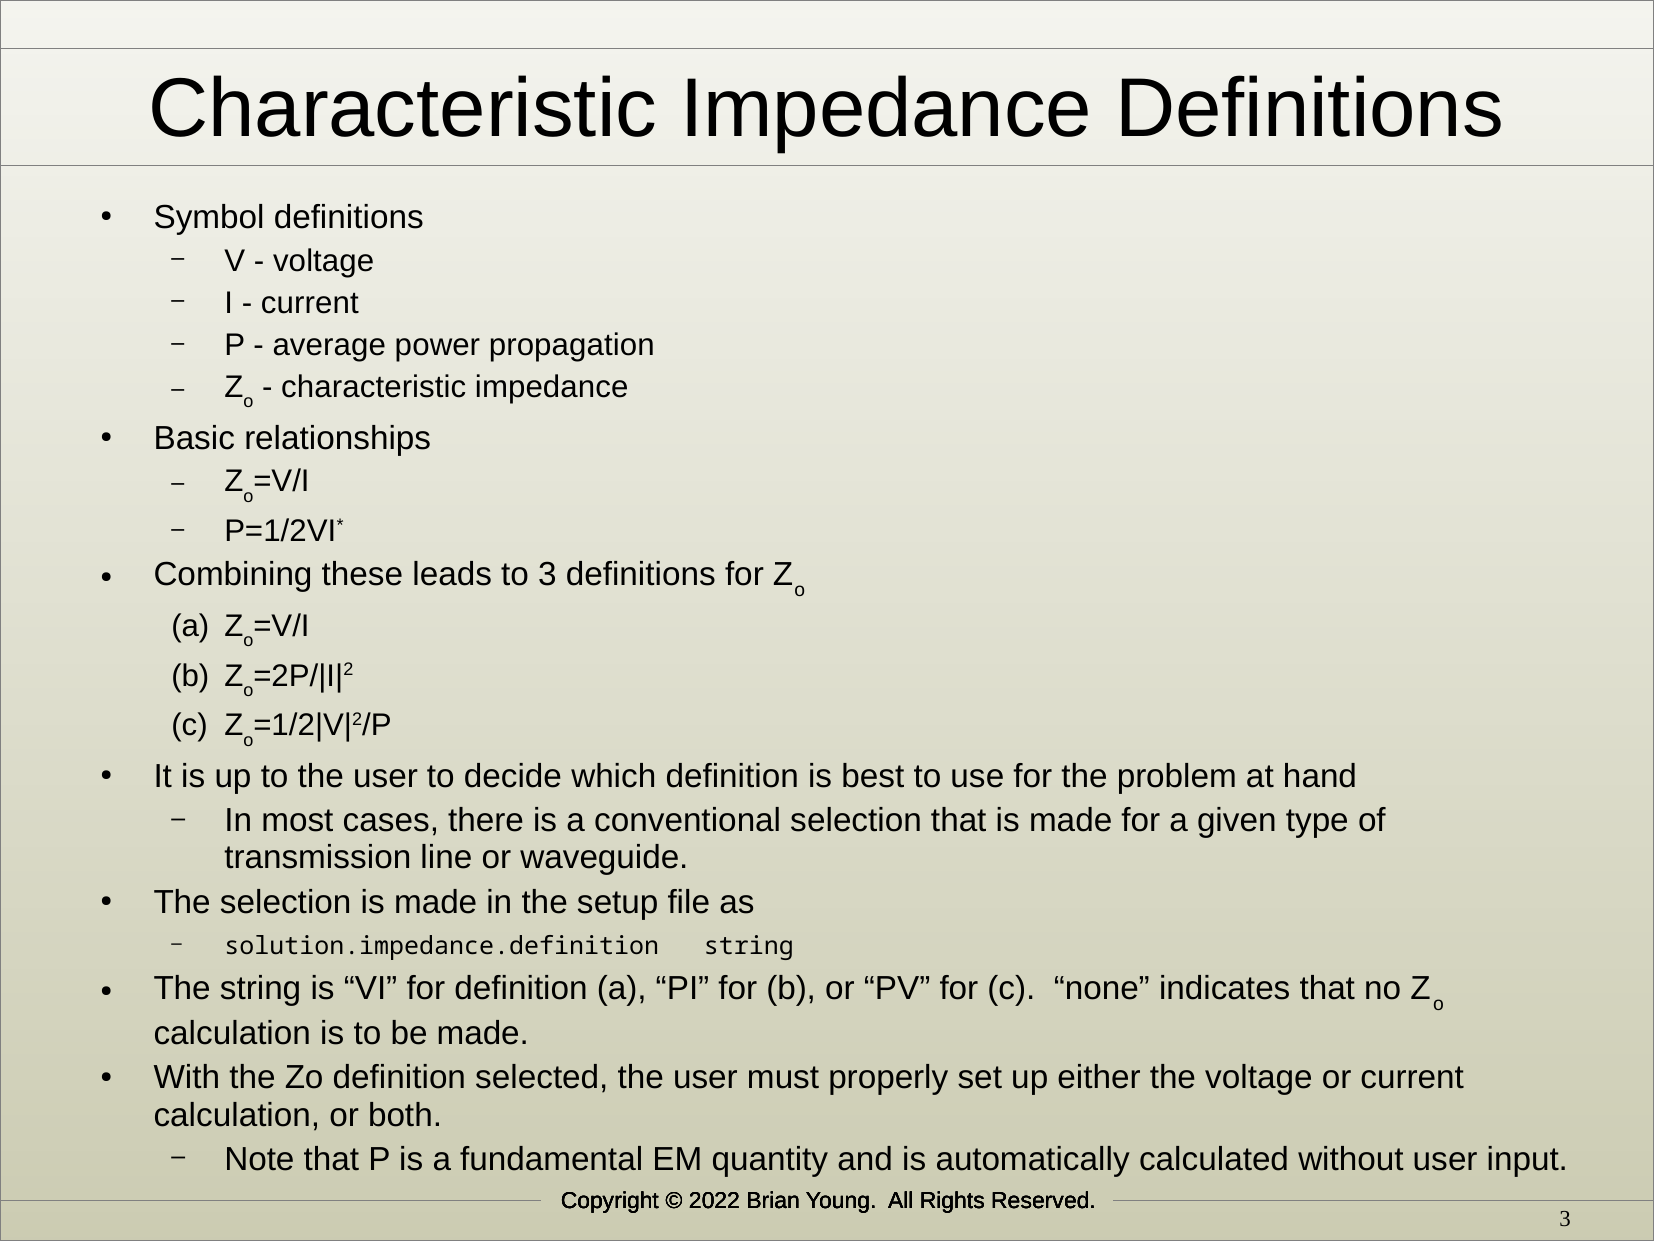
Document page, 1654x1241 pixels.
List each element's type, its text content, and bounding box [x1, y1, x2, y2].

list Symbol definitions V - voltage I - current P - average power propagation Zo - characteristic impedance Basic relationships Zo=V/I P=1/2VI* Combining these leads to 3 definitions for Zo Zo=V/I Zo=2P/|I|2 Zo=1/2|V|2/P It is up to the user to decide which definition is best to use for the problem at hand In most cases, there is a conventional selection that is made for a given type of transmission line or waveguide. The selection is made in the setup file as solution.impedance.definition string The string is “VI” for definition (a), “PI” for (b), or “PV” for (c). “none” indicates that no Zo calculation is to be made. With the Zo definition selected, the user must properly set up either the voltage or current calculation, or both. Note that P is a fundamental EM quantity and is automatically calculated without user input. [82, 198, 1571, 1173]
title Characteristic Impedance Definitions [82, 49, 1571, 166]
